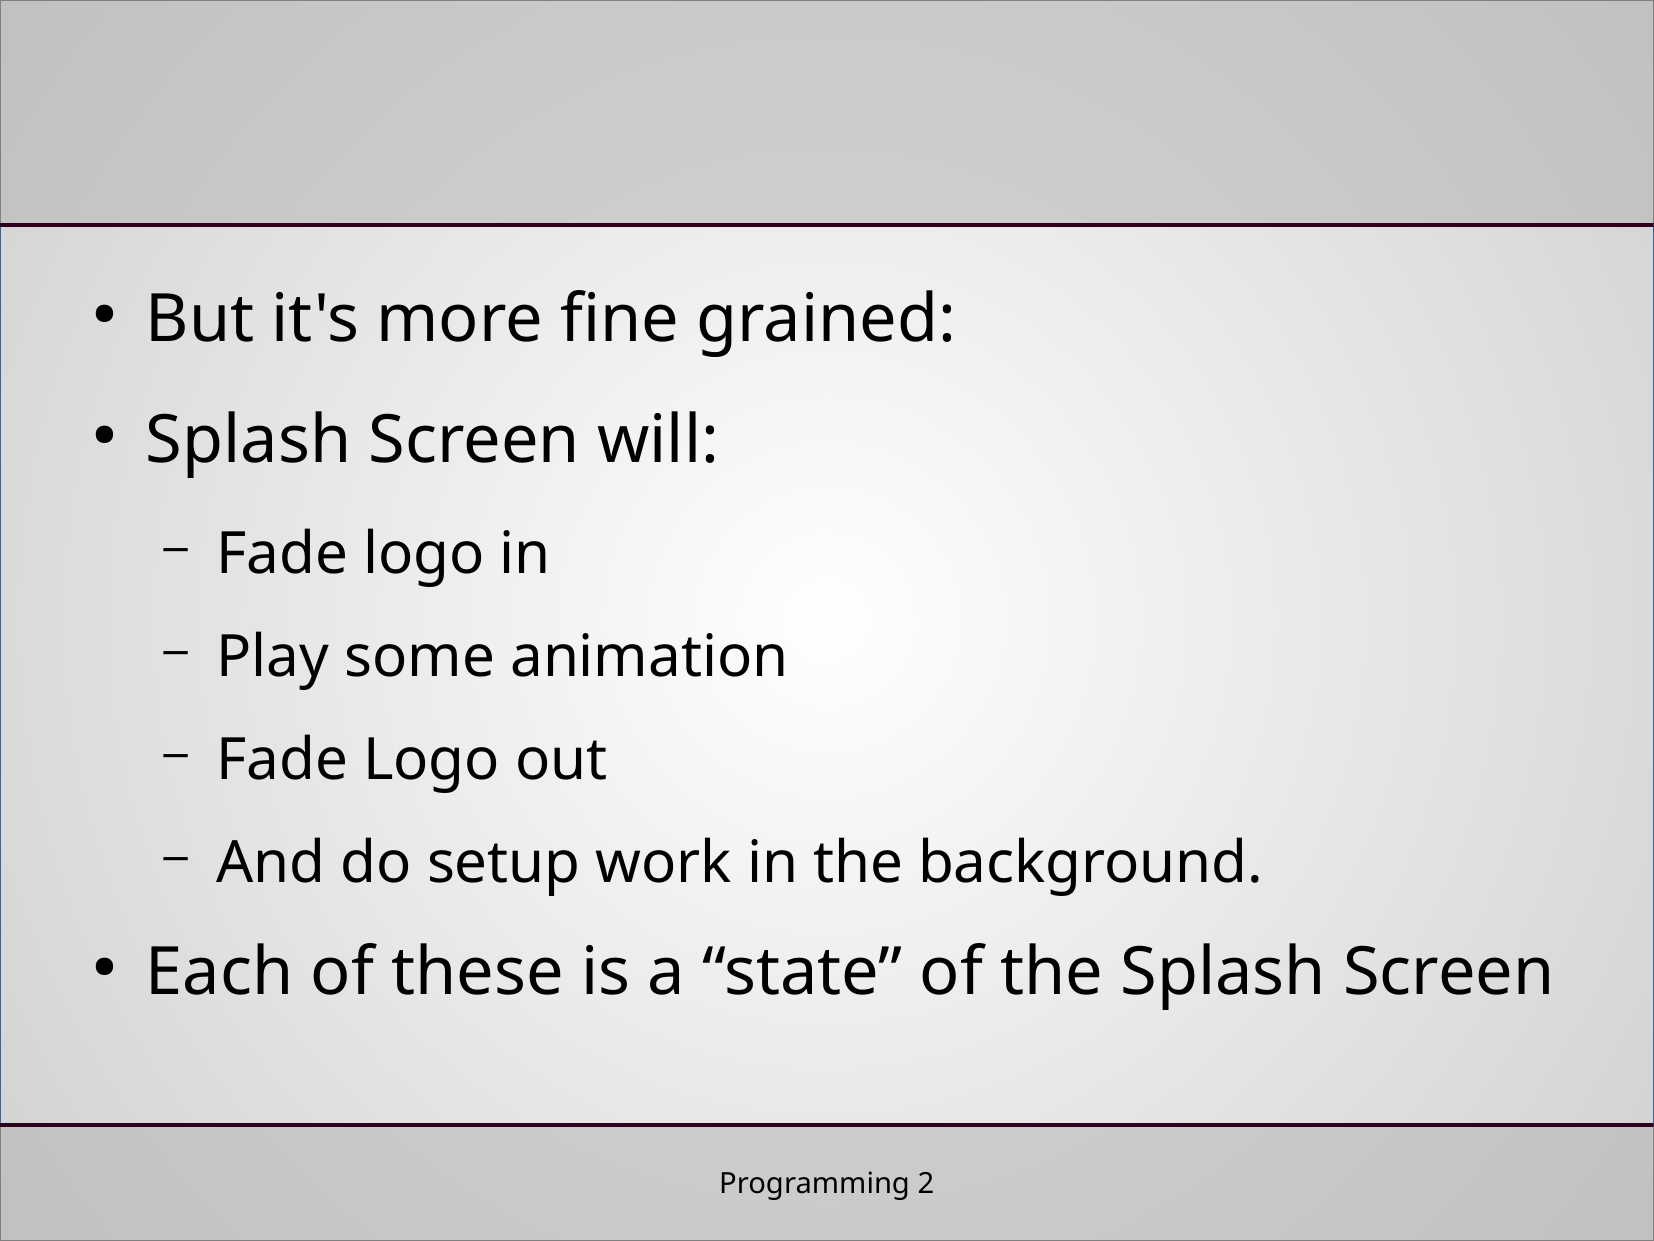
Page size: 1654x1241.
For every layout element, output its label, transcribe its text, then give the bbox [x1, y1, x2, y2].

list But it's more fine grained: Splash Screen will: Fade logo in Play some animation Fade Logo out And do setup work in the background. Each of these is a “state” of the Splash Screen [75, 270, 1571, 1075]
